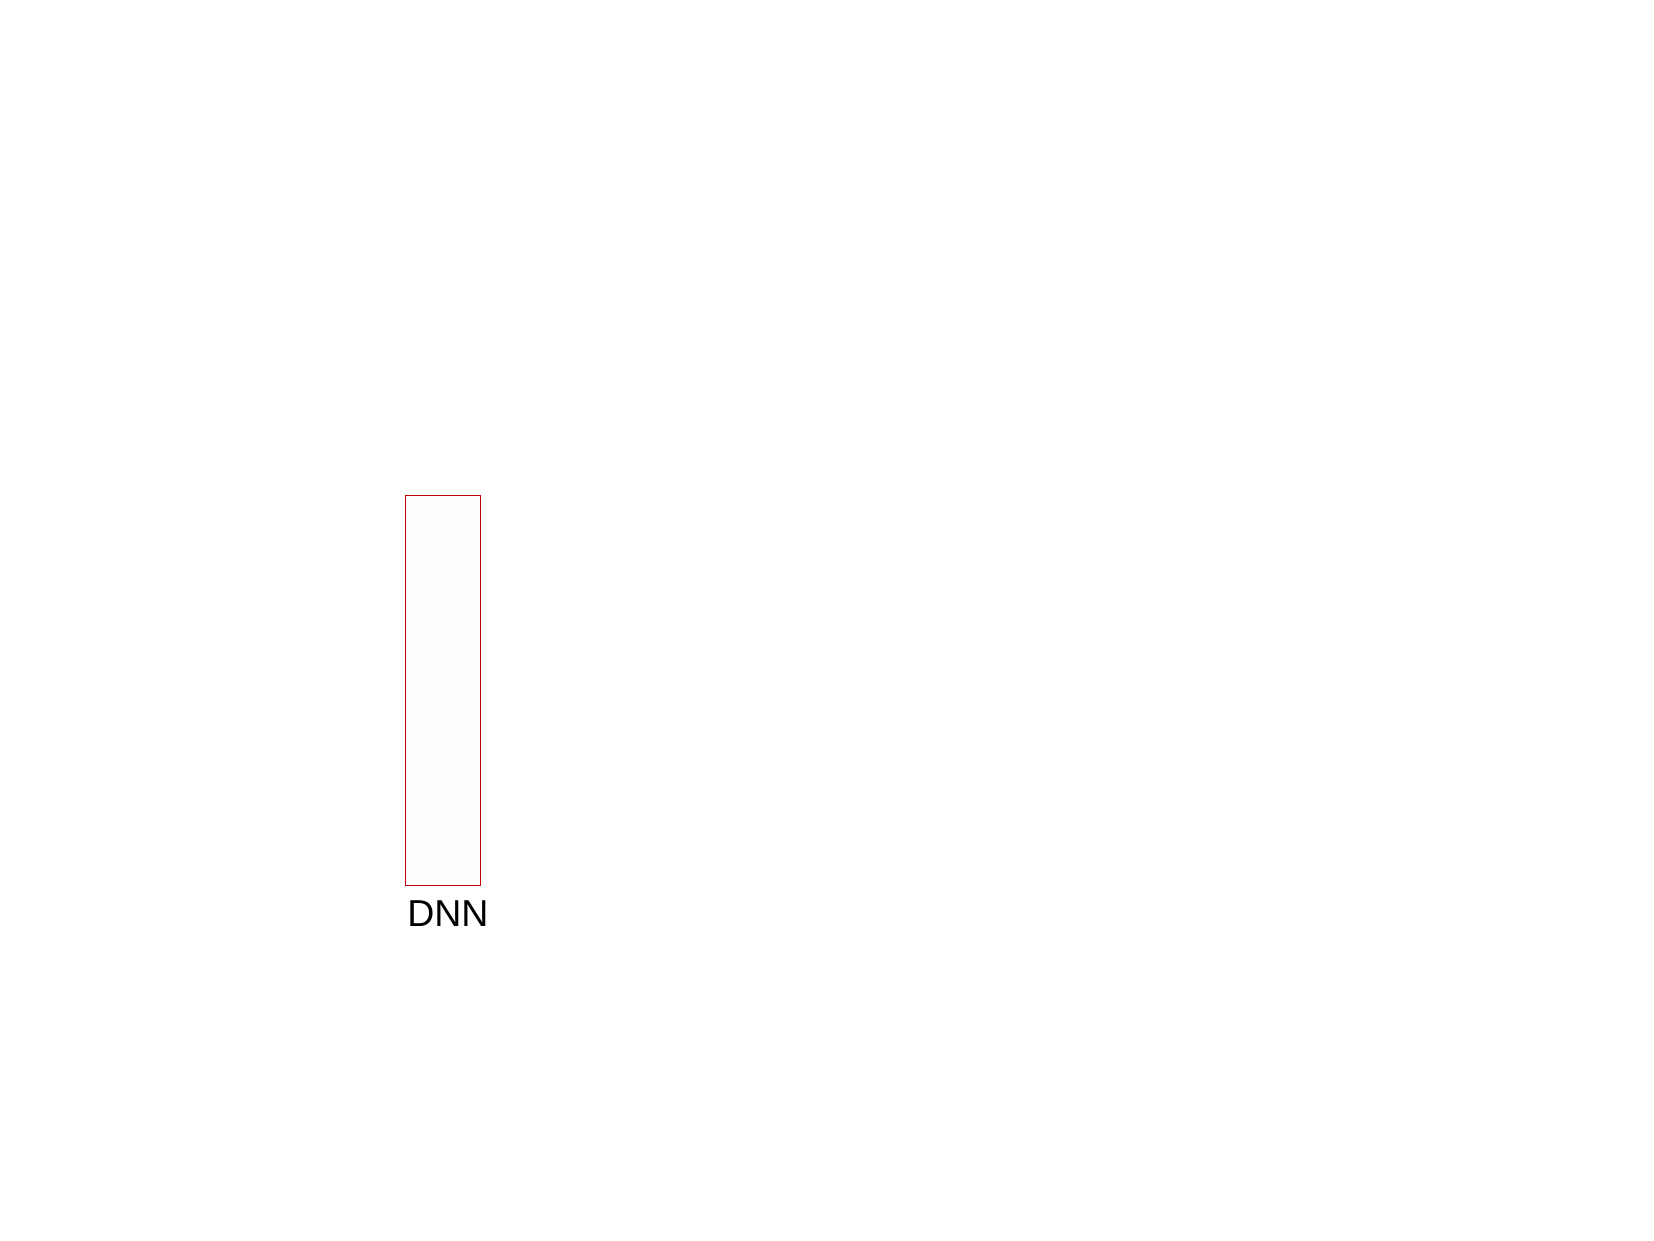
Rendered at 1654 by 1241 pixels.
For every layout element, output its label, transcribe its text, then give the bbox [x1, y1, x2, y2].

text_box [405, 495, 481, 885]
text_box DNN [392, 885, 513, 942]
